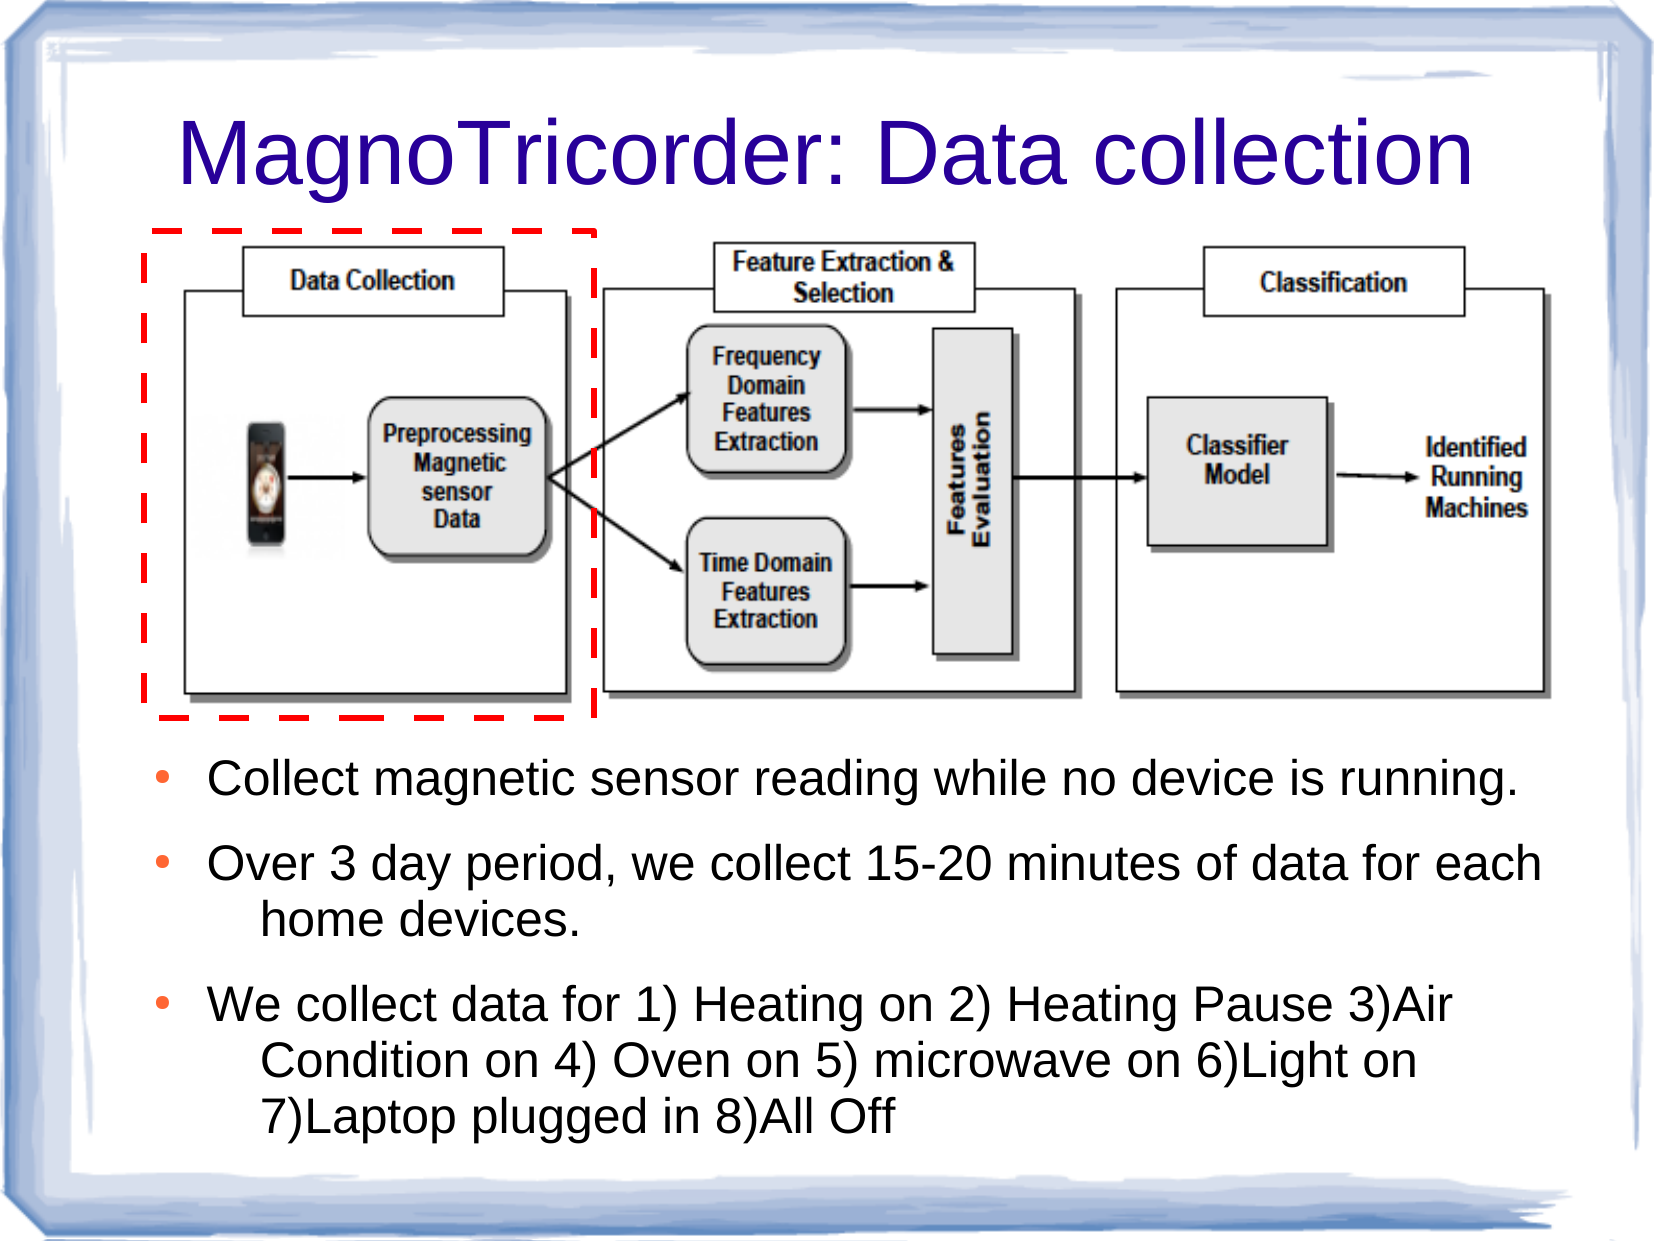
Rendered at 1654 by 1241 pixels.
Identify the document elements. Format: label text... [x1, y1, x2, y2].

picture [0, 0, 1654, 1241]
title MagnoTricorder: Data collection [82, 56, 1571, 250]
list Collect magnetic sensor reading while no device is running. Over 3 day period, we collect 15-20 minutes of data for each home devices. We collect data for 1) Heating on 2) Heating Pause 3)Air Condition on 4) Oven on 5) microwave on 6)Light on 7)Laptop plugged in 8)All Off [118, 750, 1571, 1163]
